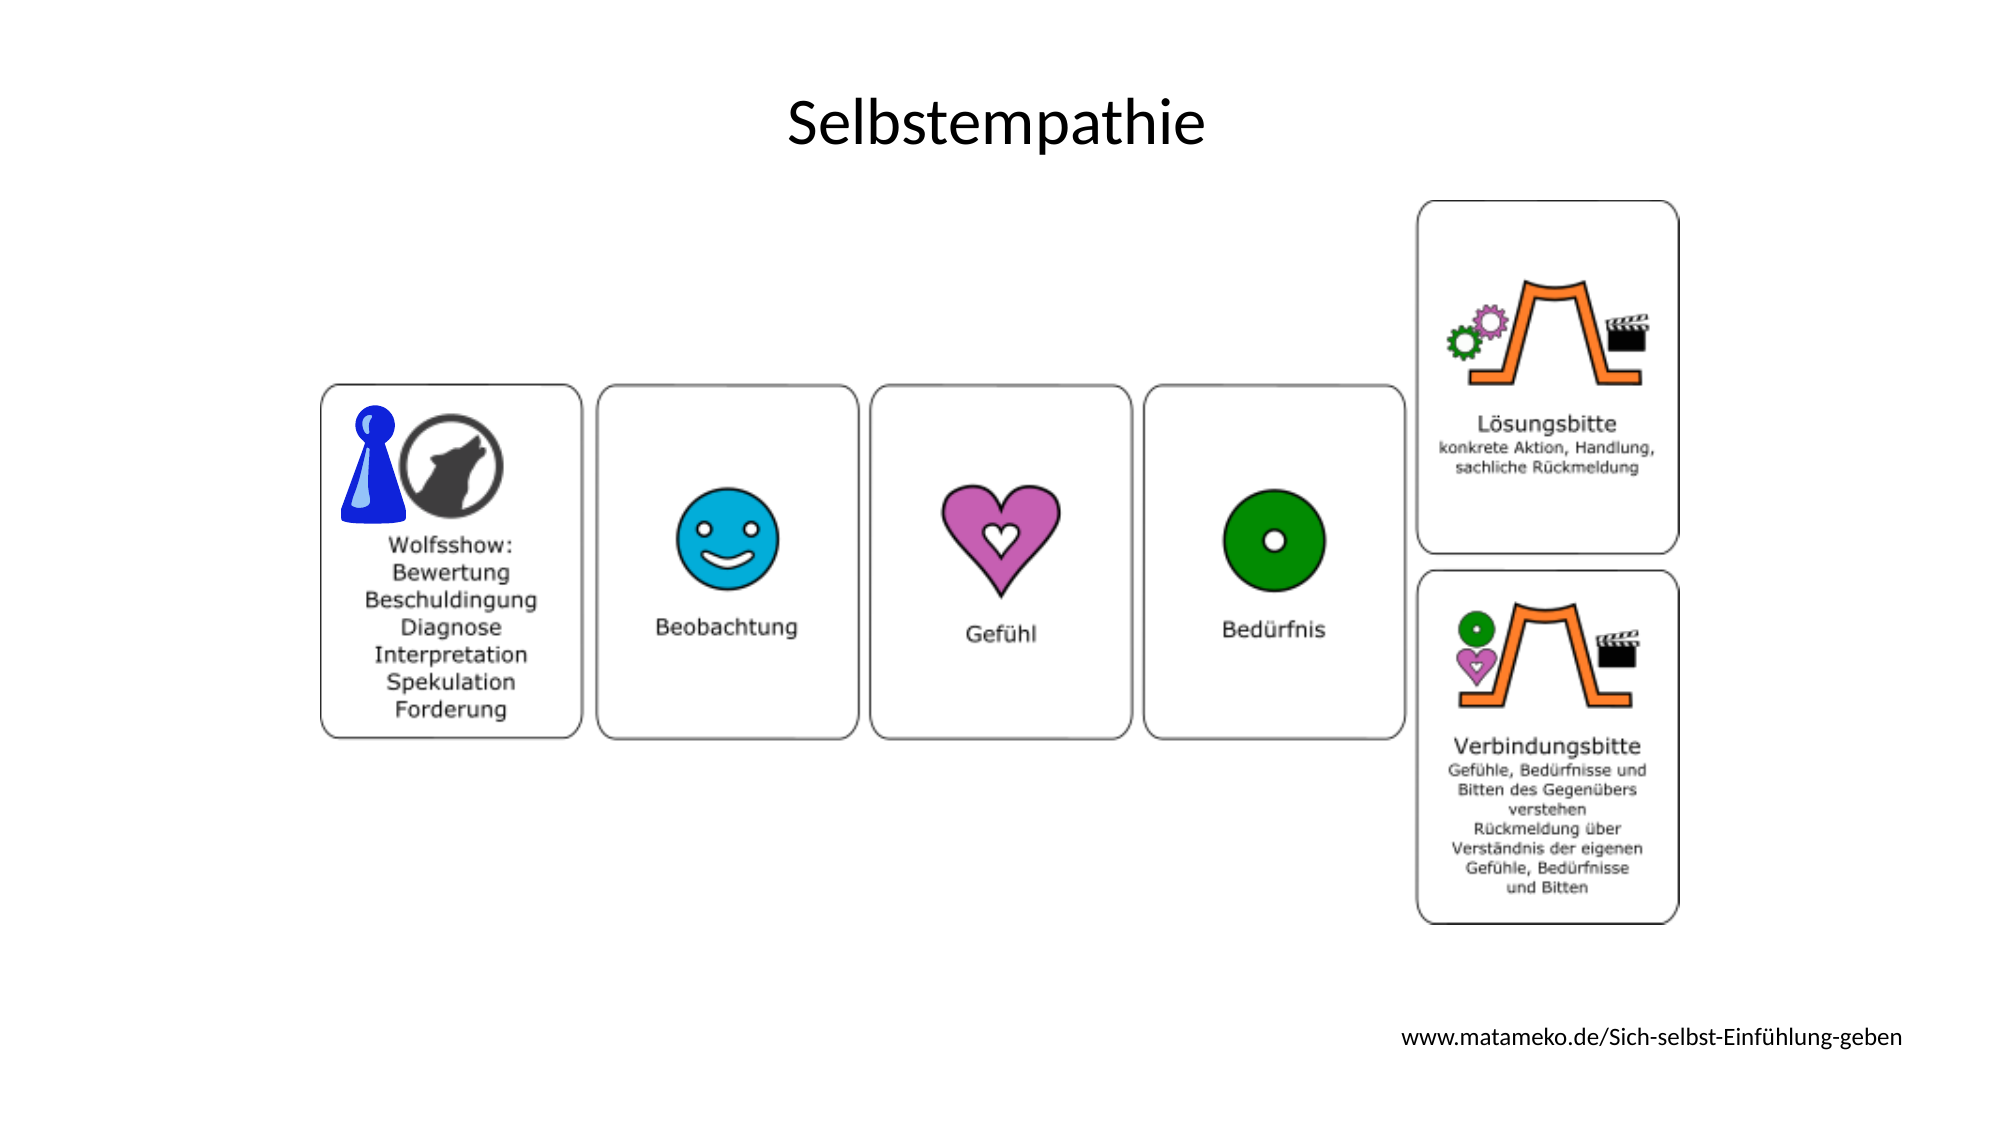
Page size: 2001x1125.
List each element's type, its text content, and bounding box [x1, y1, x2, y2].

picture [320, 200, 1680, 925]
text_box www.matameko.de/Sich-selbst-Einfühlung-geben [1386, 1013, 1919, 1058]
text_box Selbstempathie [772, 70, 1228, 167]
text_box [341, 405, 406, 524]
